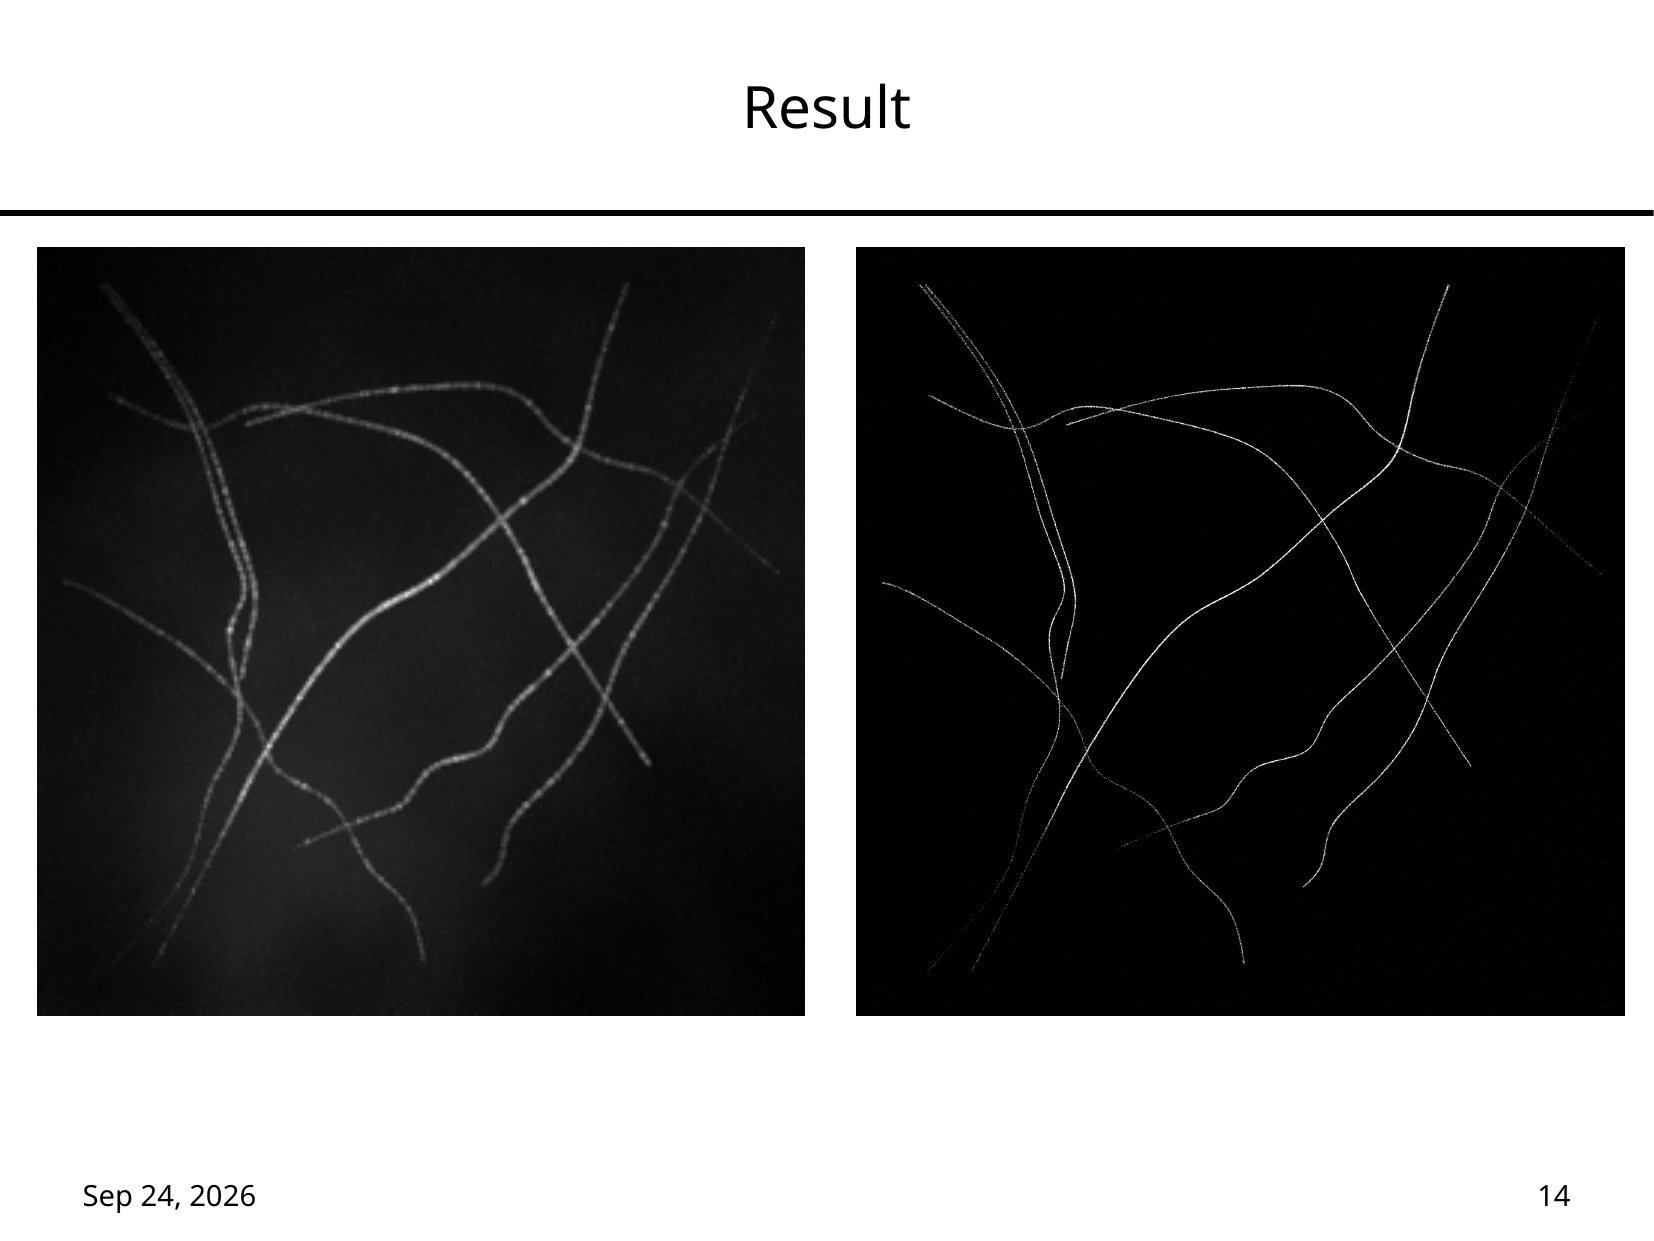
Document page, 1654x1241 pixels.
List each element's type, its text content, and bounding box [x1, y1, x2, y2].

picture [37, 247, 805, 1016]
picture [856, 247, 1625, 1016]
title Result [82, 2, 1571, 210]
